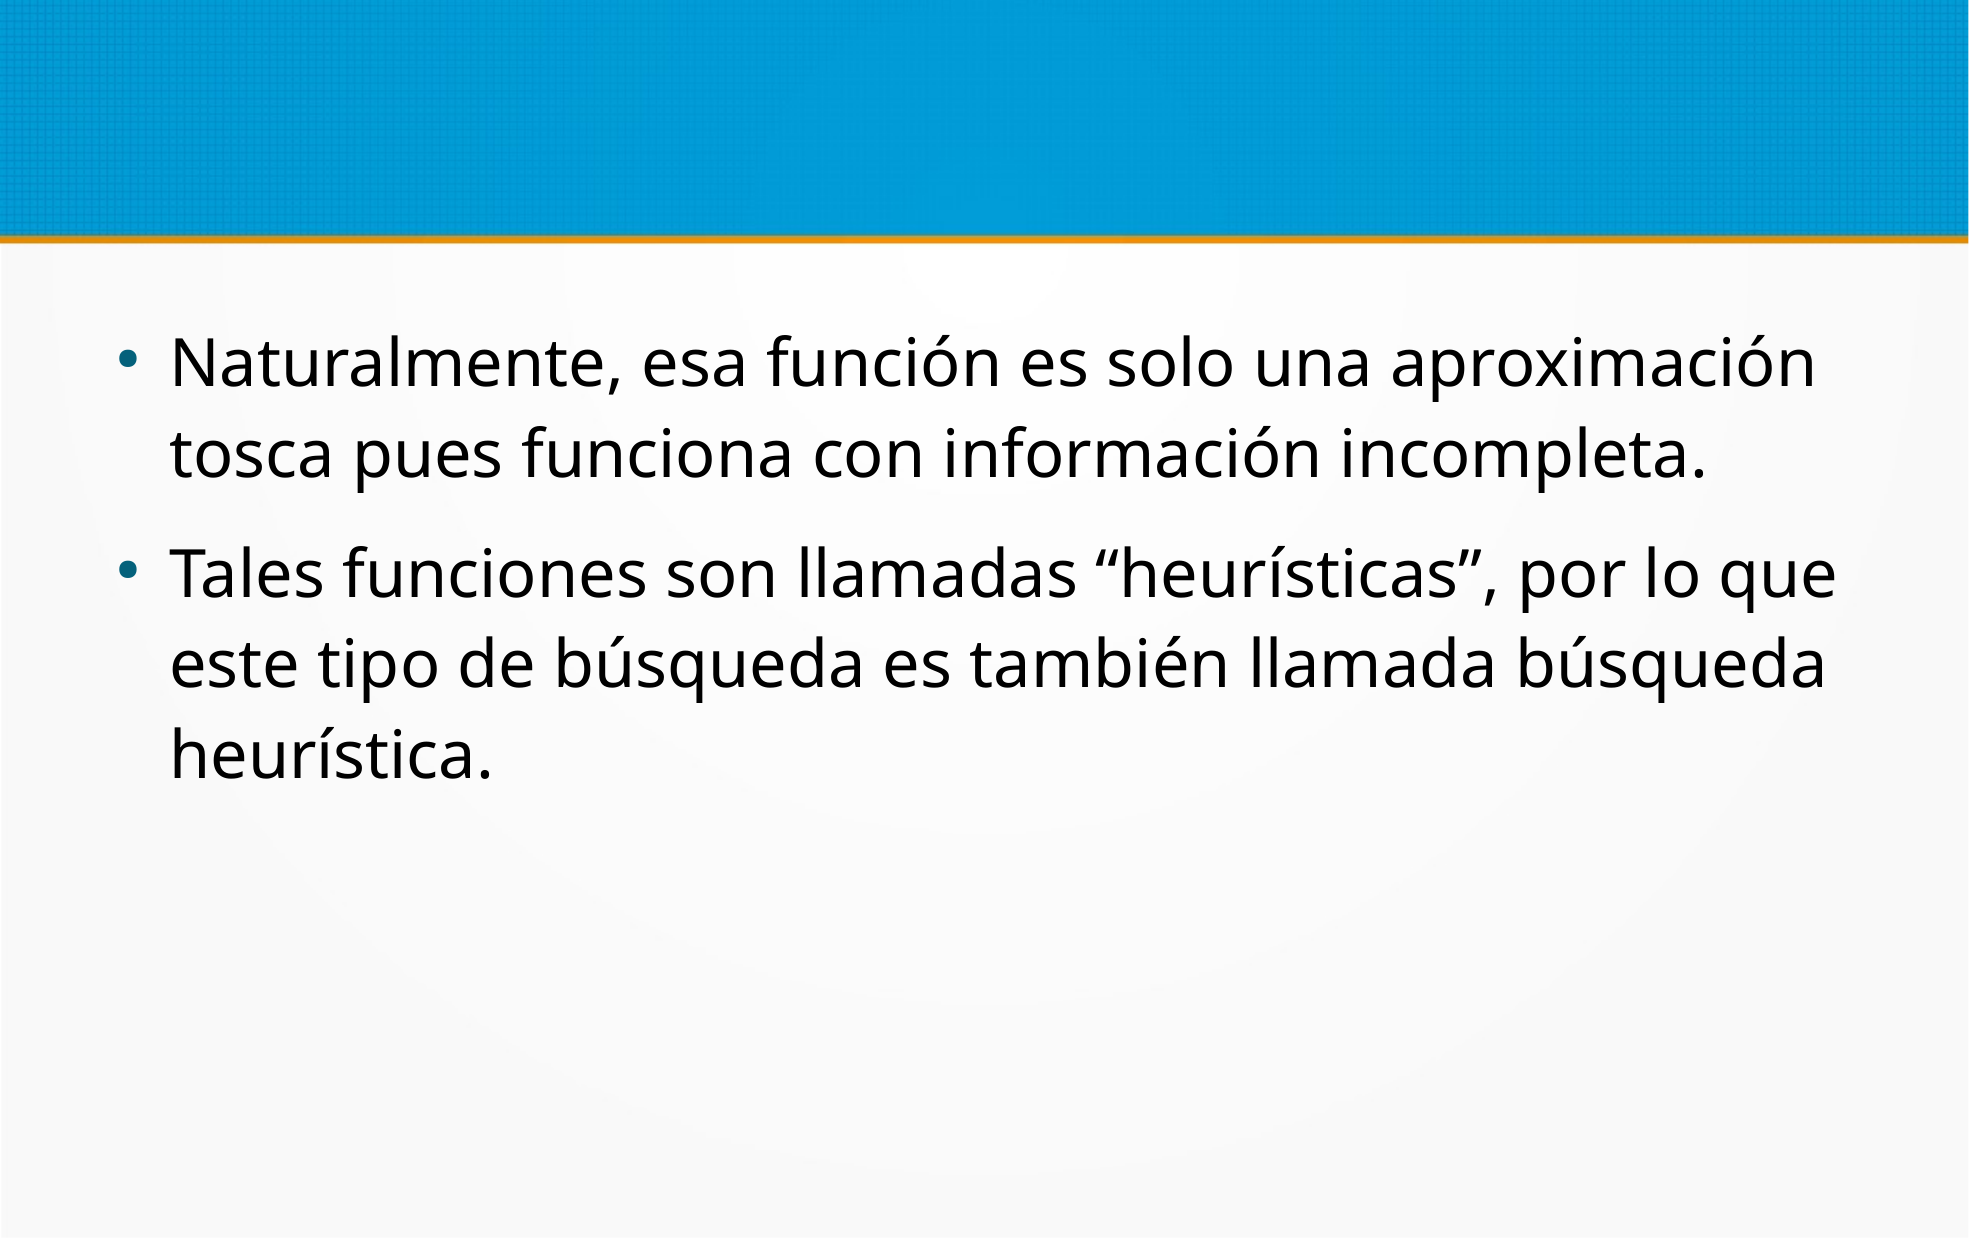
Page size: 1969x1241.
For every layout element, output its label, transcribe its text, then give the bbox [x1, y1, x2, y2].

picture [0, 233, 1969, 1241]
list Naturalmente, esa función es solo una aproximación tosca pues funciona con información incompleta. Tales funciones son llamadas “heurísticas”, por lo que este tipo de búsqueda es también llamada búsqueda heurística. [98, 315, 1861, 1081]
